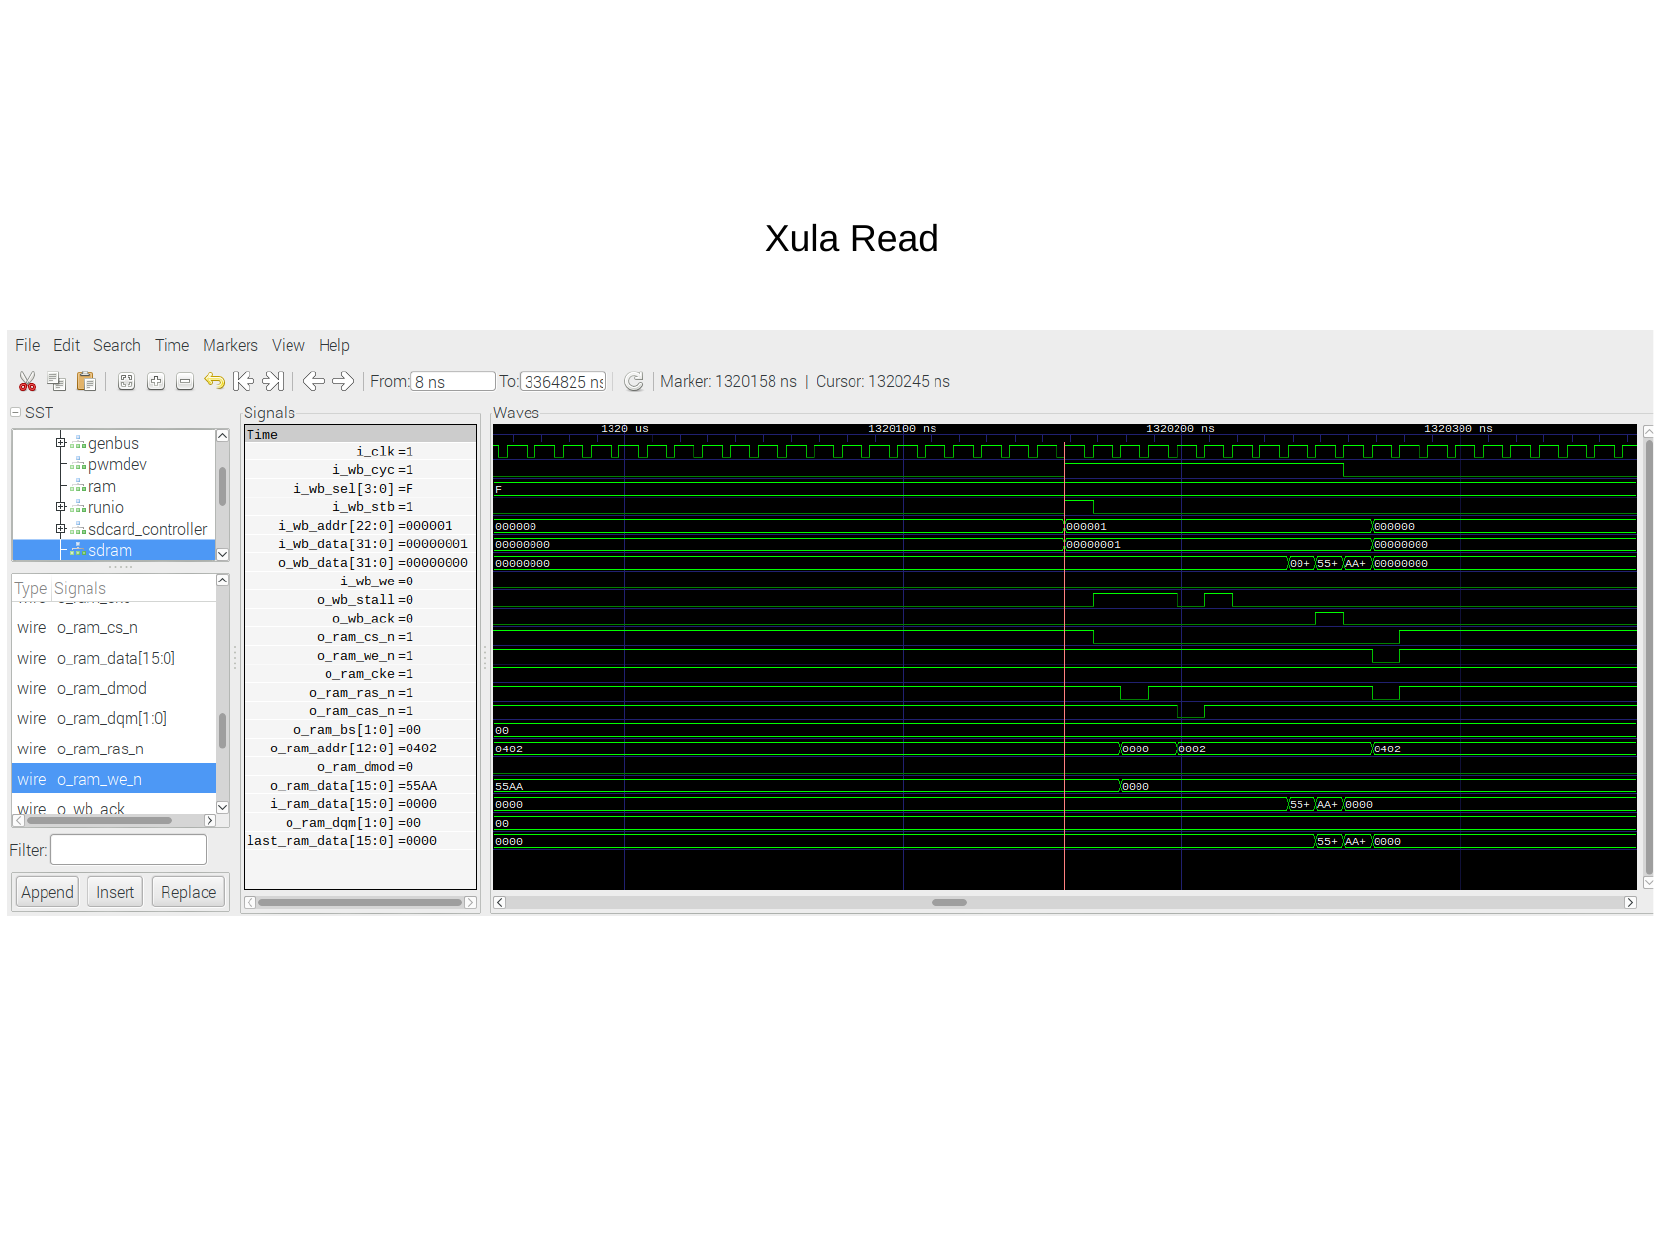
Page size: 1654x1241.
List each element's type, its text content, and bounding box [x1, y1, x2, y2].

picture [7, 330, 1654, 916]
text_box Xula Read [750, 210, 955, 267]
